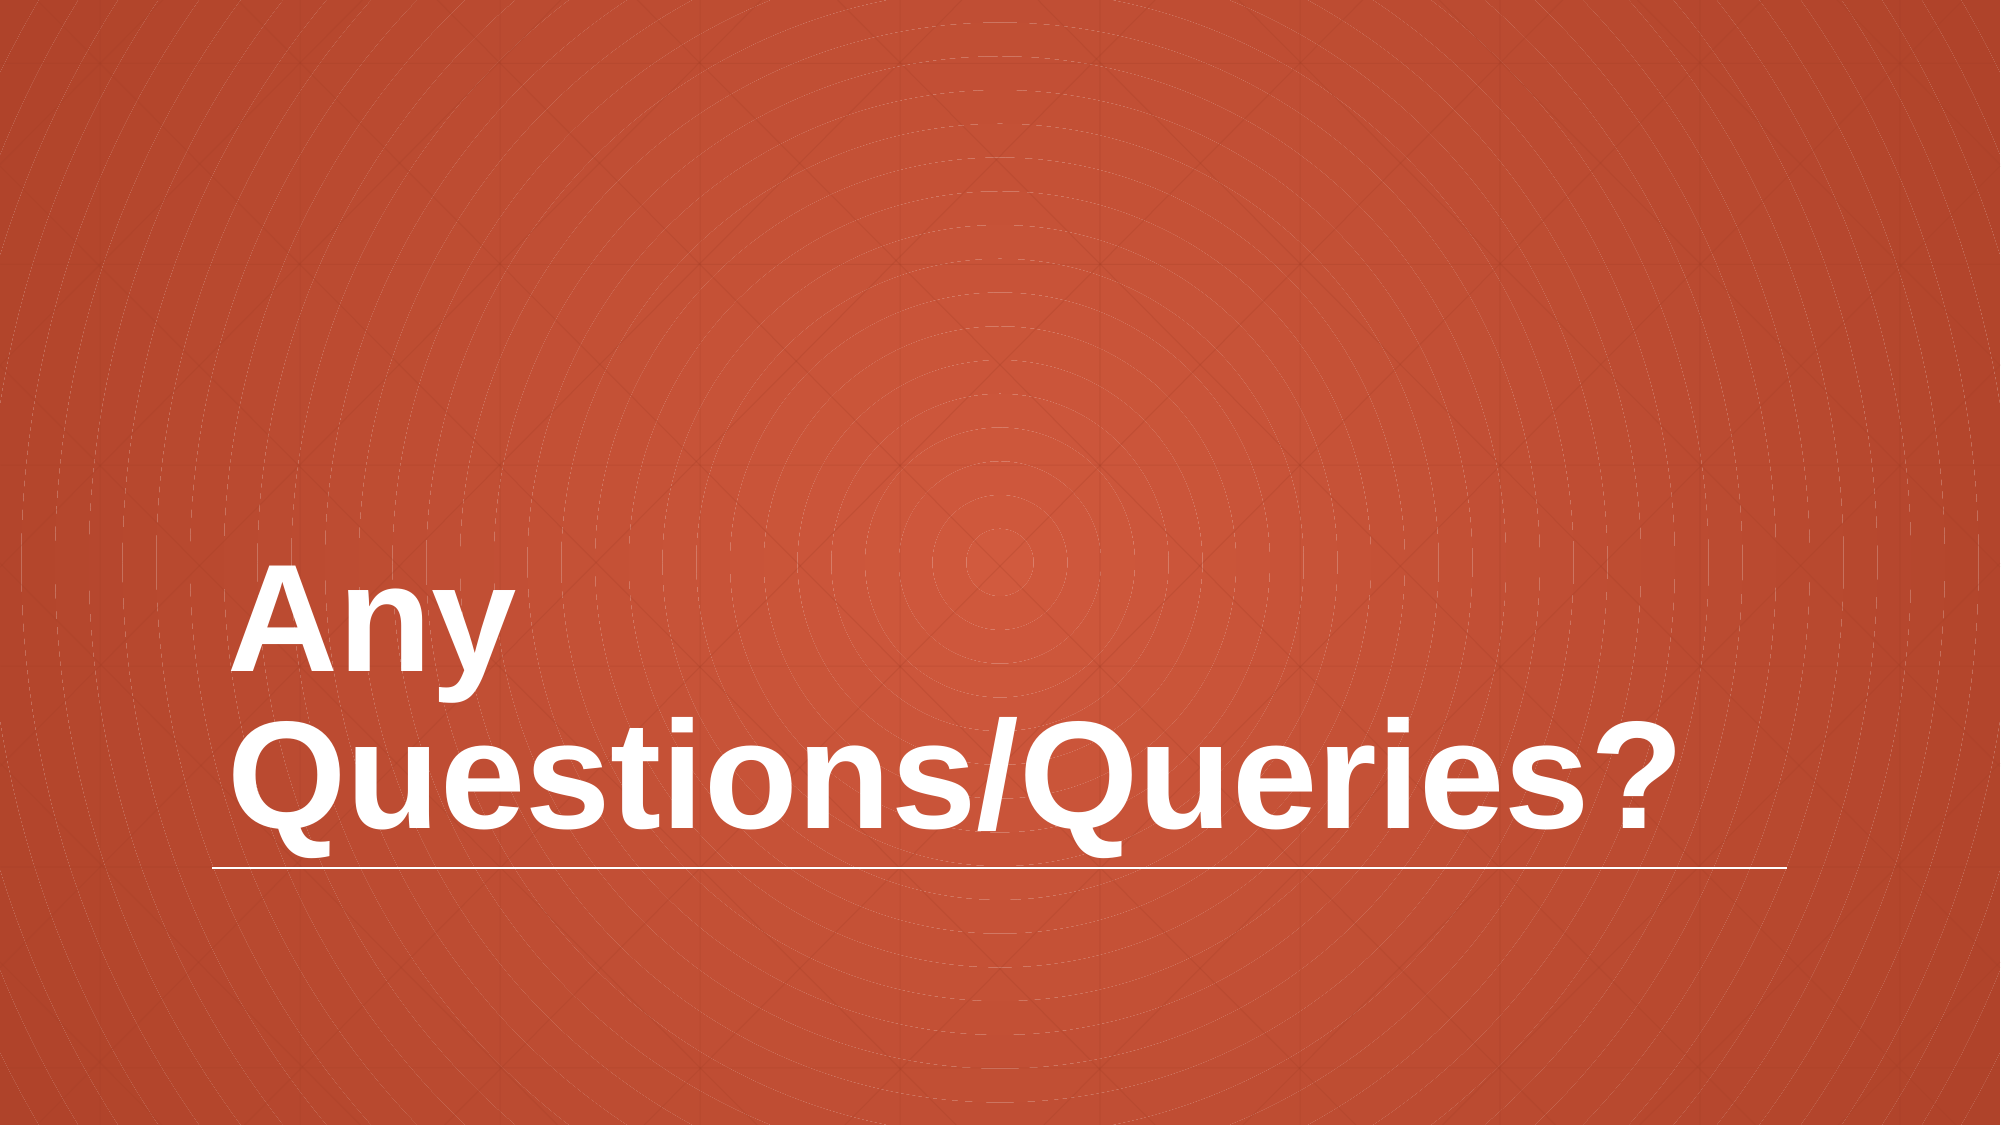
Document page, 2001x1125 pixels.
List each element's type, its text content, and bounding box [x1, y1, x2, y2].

title Any Questions/Queries? [212, 335, 1833, 867]
